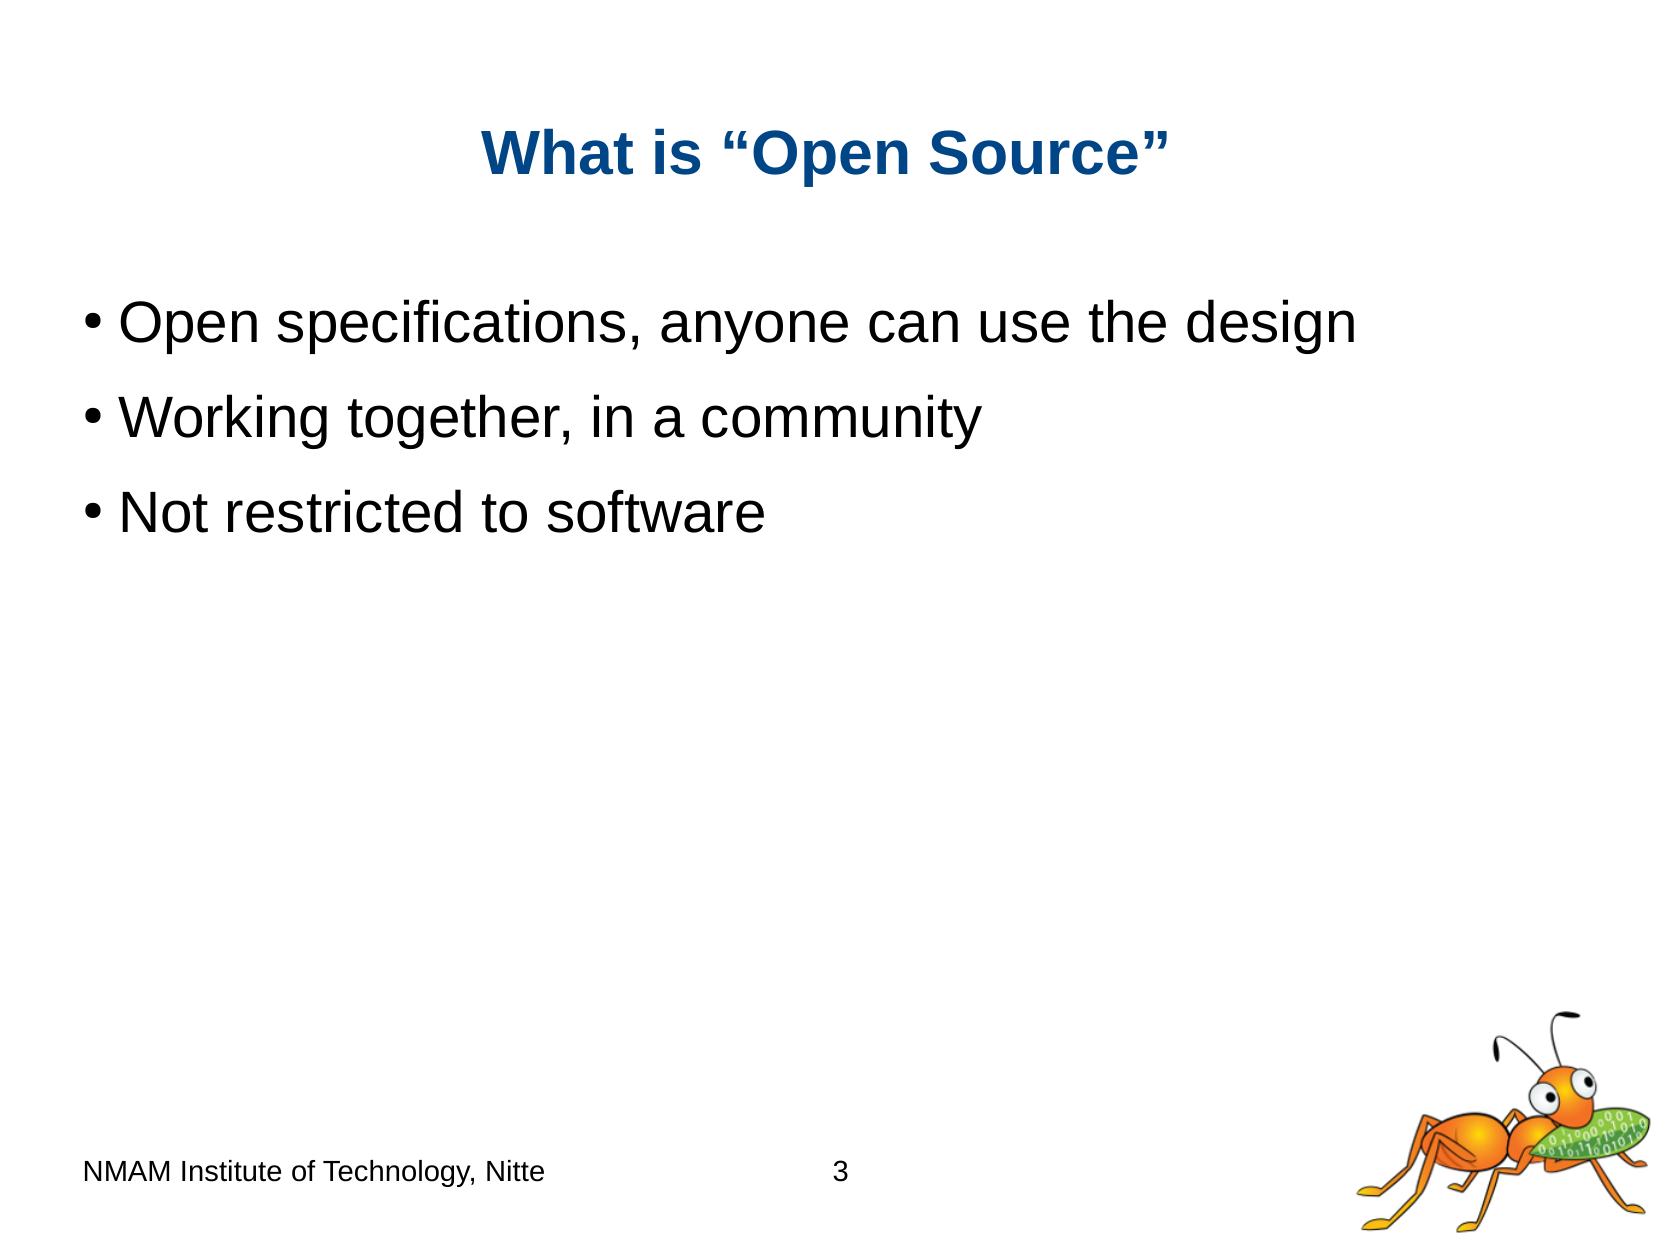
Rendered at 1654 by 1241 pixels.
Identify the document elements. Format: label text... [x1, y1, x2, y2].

title What is “Open Source” [82, 49, 1571, 257]
picture [1353, 1009, 1654, 1235]
list Open specifications, anyone can use the design Working together, in a community Not restricted to software [82, 290, 1571, 1010]
